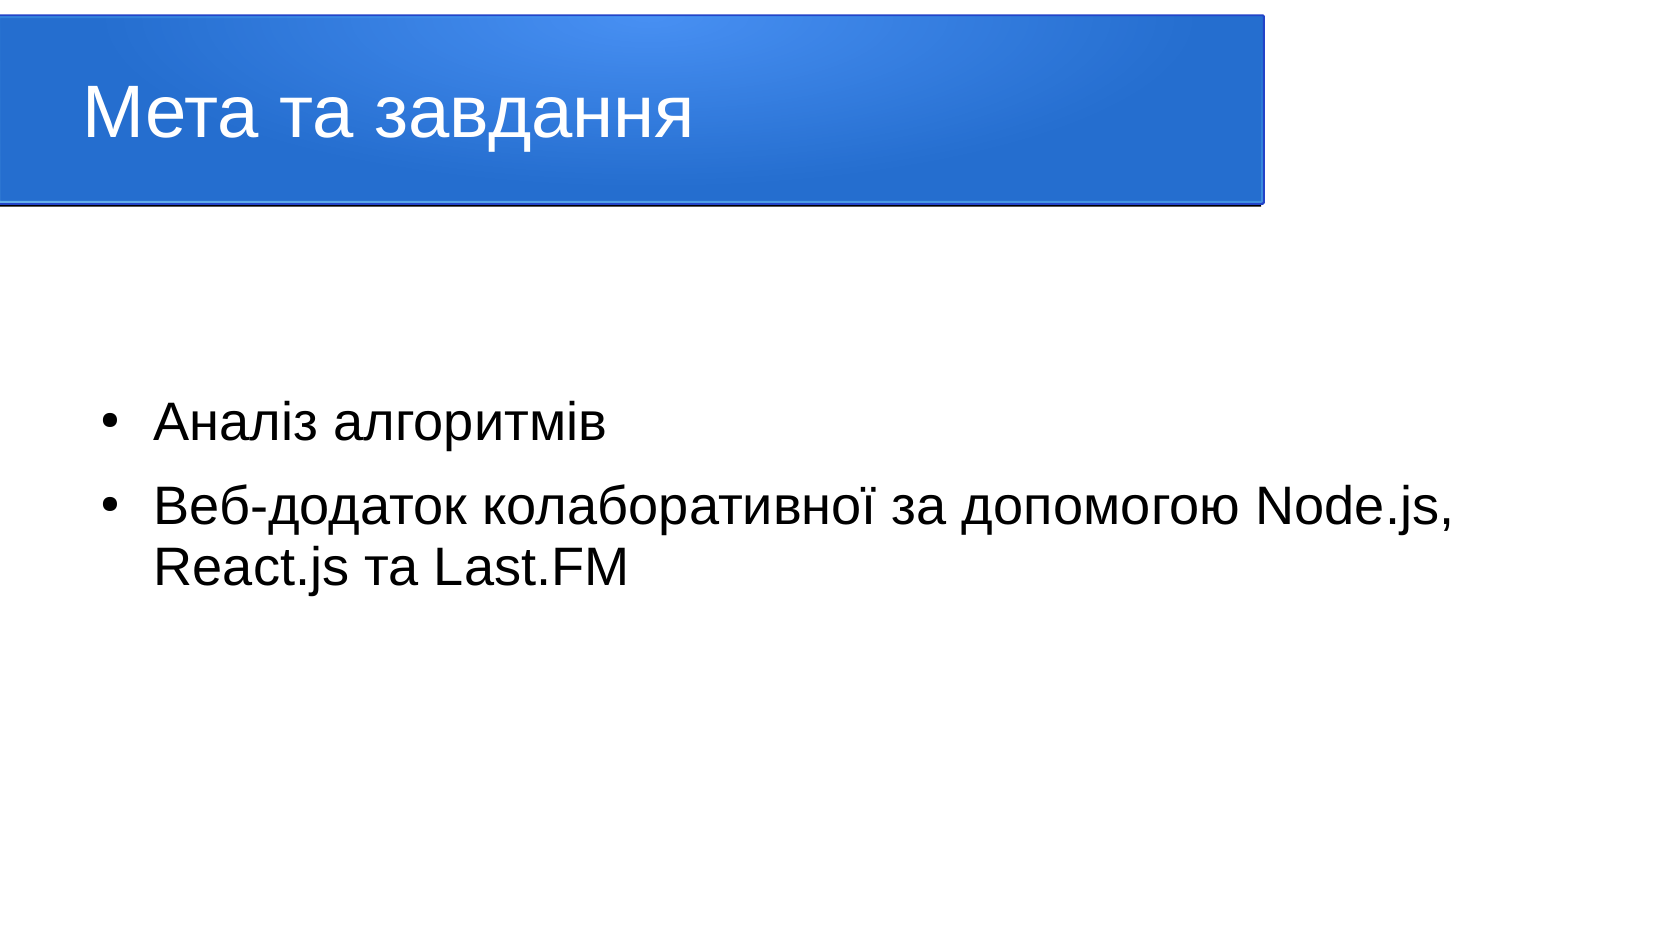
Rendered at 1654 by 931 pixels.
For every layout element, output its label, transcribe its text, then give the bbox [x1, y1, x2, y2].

title Мета та завдання [82, 35, 1235, 189]
list Аналіз алгоритмів Веб-додаток колаборативної за допомогою Node.js, React.js та Last.FM [82, 224, 1571, 764]
